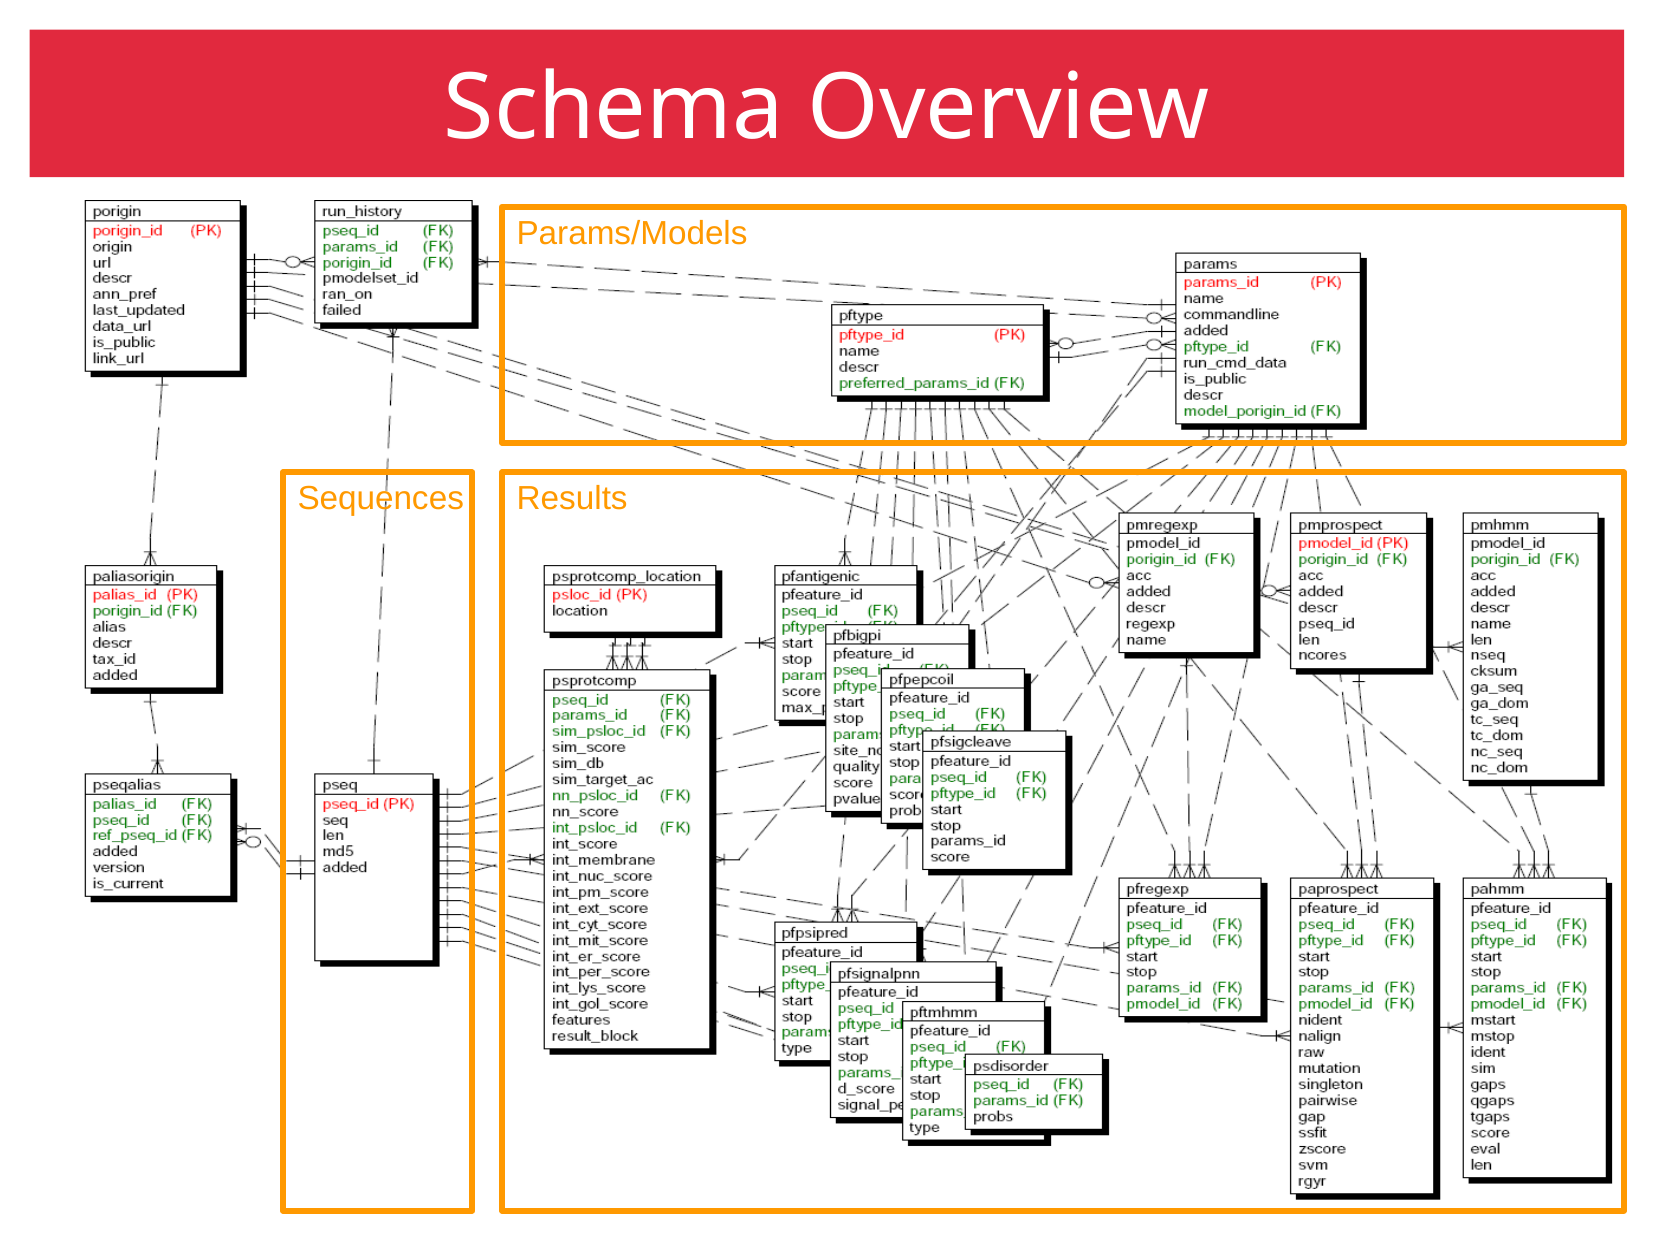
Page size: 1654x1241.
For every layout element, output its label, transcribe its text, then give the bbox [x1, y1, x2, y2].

text_box Params/Models [501, 206, 1625, 443]
text_box Sequences [282, 472, 473, 1211]
title Schema Overview [29, 29, 1625, 178]
picture [47, 200, 1613, 1201]
text_box Results [501, 472, 1625, 1211]
